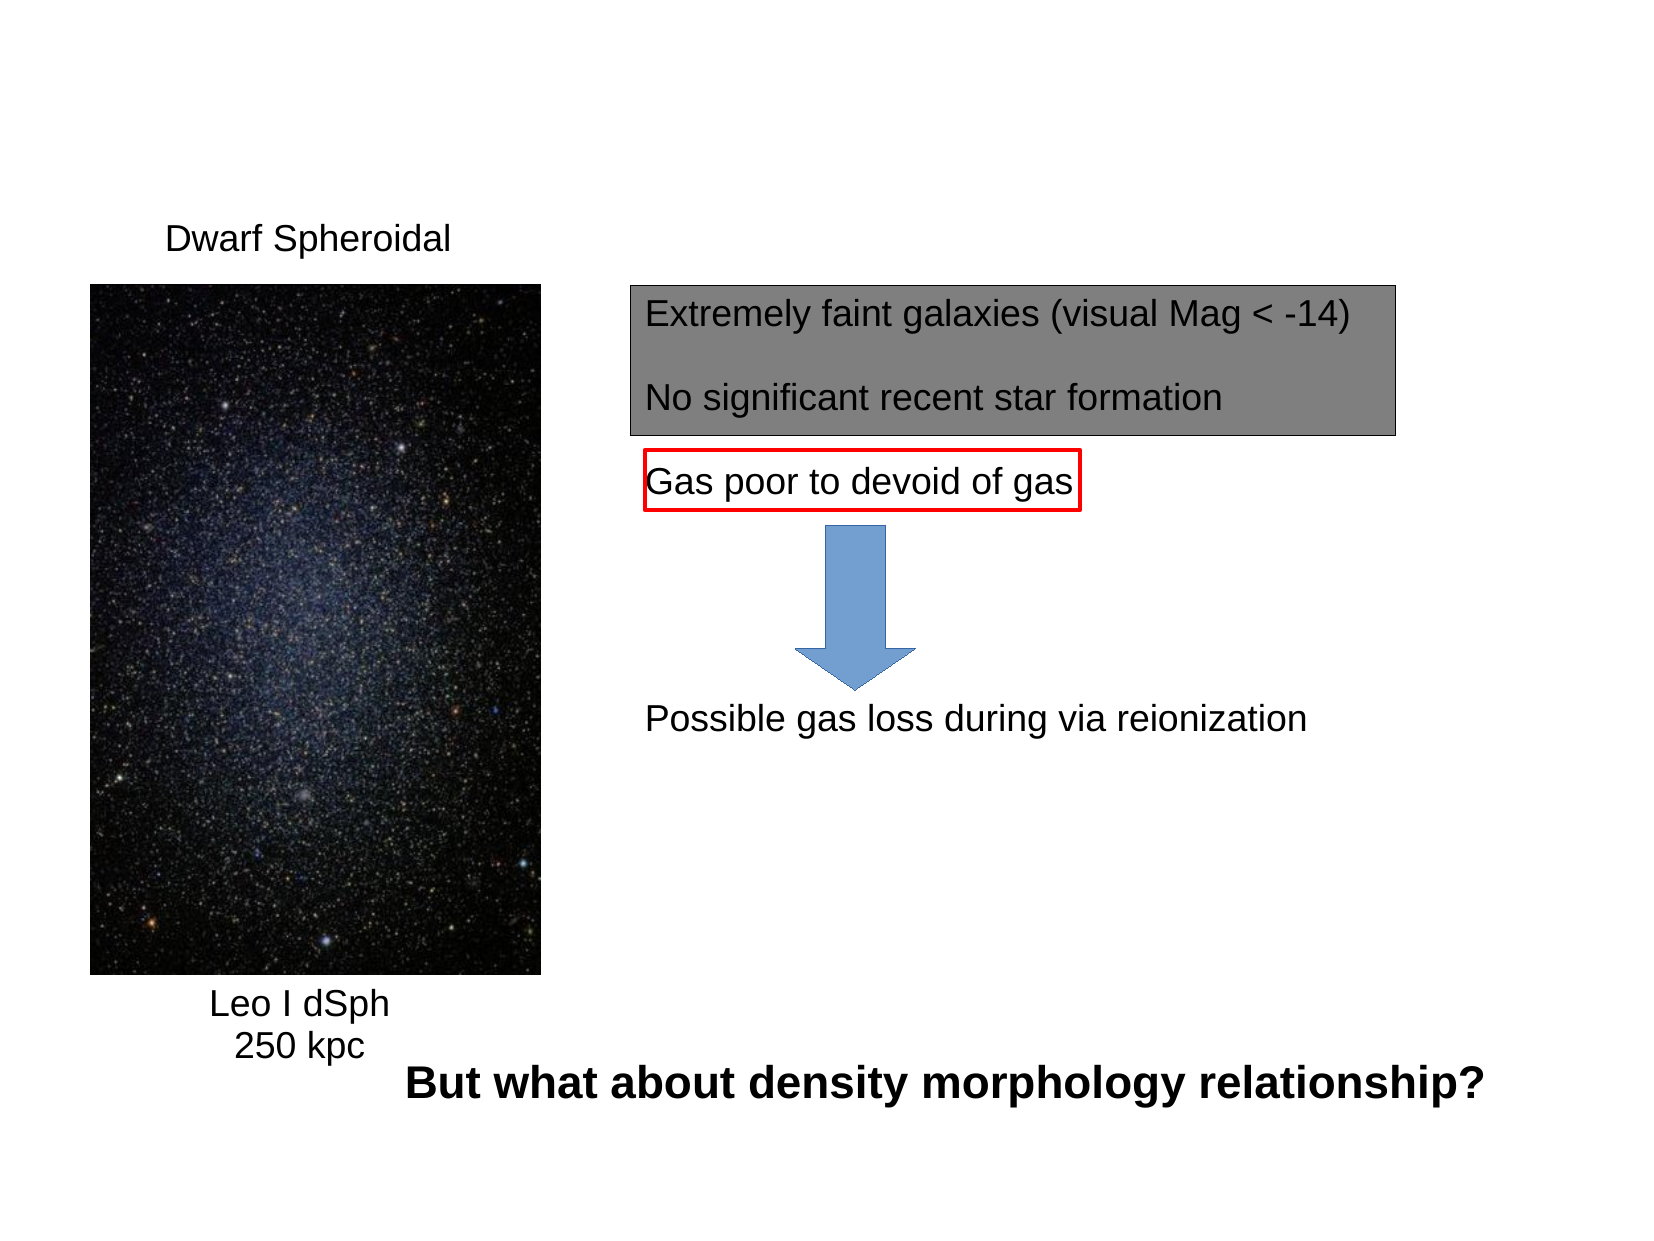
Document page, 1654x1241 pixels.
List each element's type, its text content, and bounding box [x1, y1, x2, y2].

picture [90, 284, 541, 976]
text_box Extremely faint galaxies (visual Mag < -14) No significant recent star formation Gas poor to devoid of gas [630, 436, 1367, 594]
text_box Possible gas loss during via reionization [630, 690, 1323, 747]
text_box Leo I dSph 250 kpc [194, 975, 406, 1104]
text_box But what about density morphology relationship? [390, 1050, 1534, 1117]
text_box [630, 285, 1396, 436]
text_box [795, 525, 916, 691]
text_box Dwarf Spheroidal [150, 210, 467, 267]
text_box [645, 450, 1081, 511]
